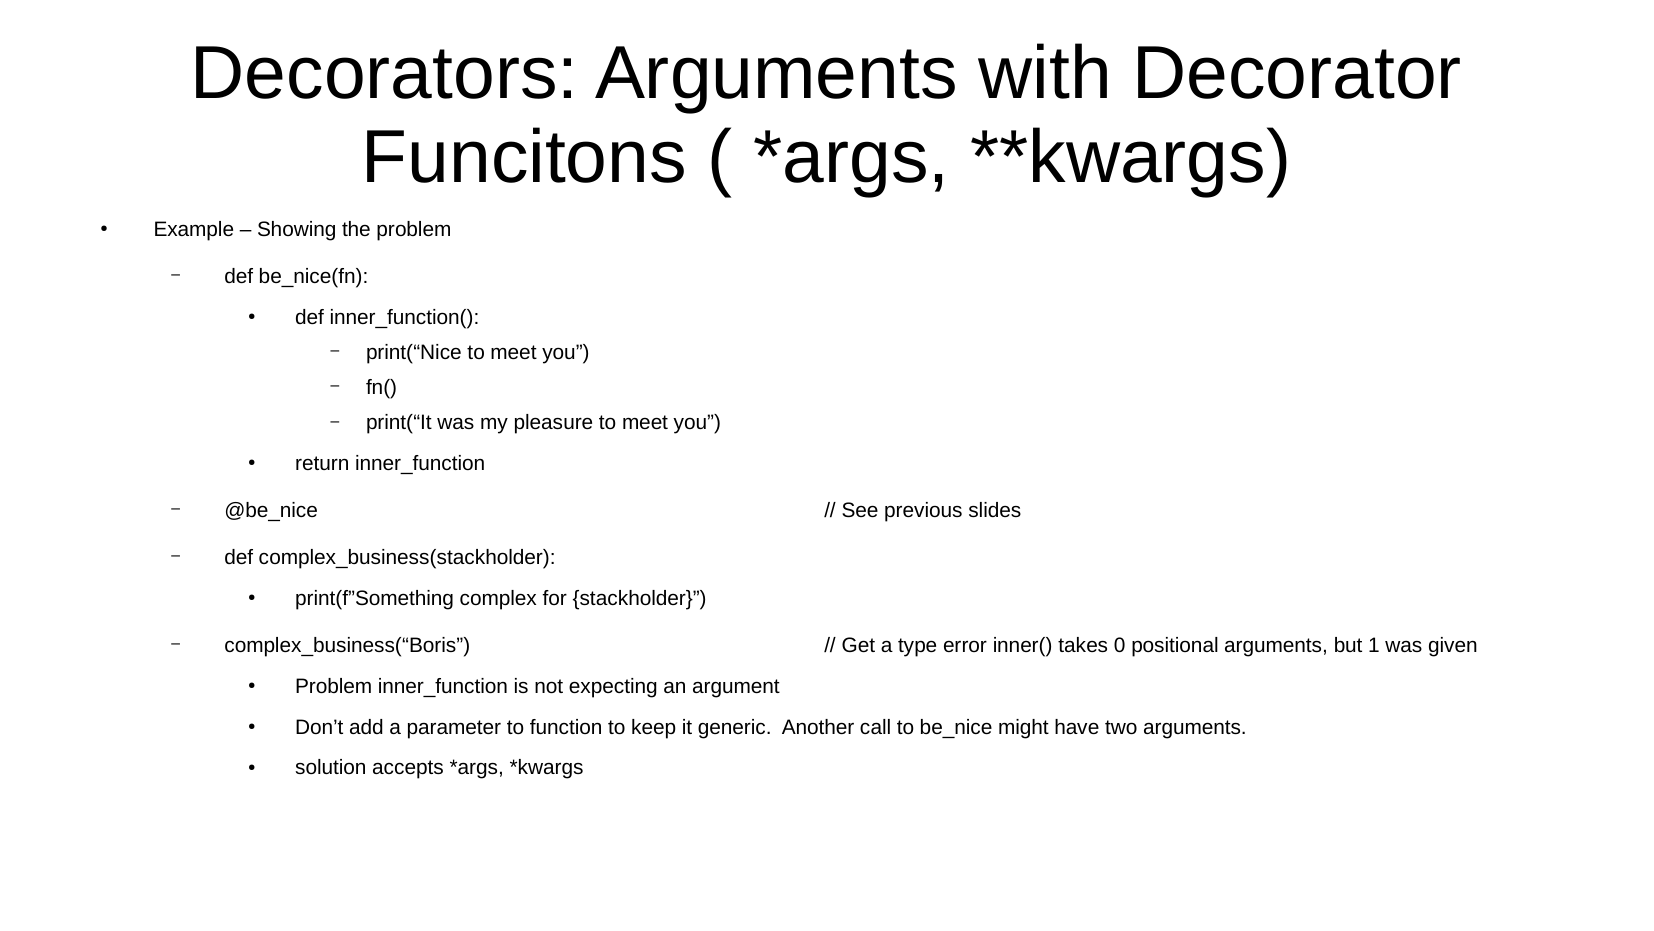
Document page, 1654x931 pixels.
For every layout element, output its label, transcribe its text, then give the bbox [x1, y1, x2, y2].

list Example – Showing the problem def be_nice(fn): def inner_function(): print(“Nice to meet you”) fn() print(“It was my pleasure to meet you”) return inner_function @be_nice // See previous slides def complex_business(stackholder): print(f”Something complex for {stackholder}”) complex_business(“Boris”) // Get a type error inner() takes 0 positional arguments, but 1 was given Problem inner_function is not expecting an argument Don’t add a parameter to function to keep it generic. Another call to be_nice might have two arguments. solution accepts *args, *kwargs [82, 217, 1576, 871]
title Decorators: Arguments with Decorator Funcitons ( *args, **kwargs) [82, 12, 1571, 217]
